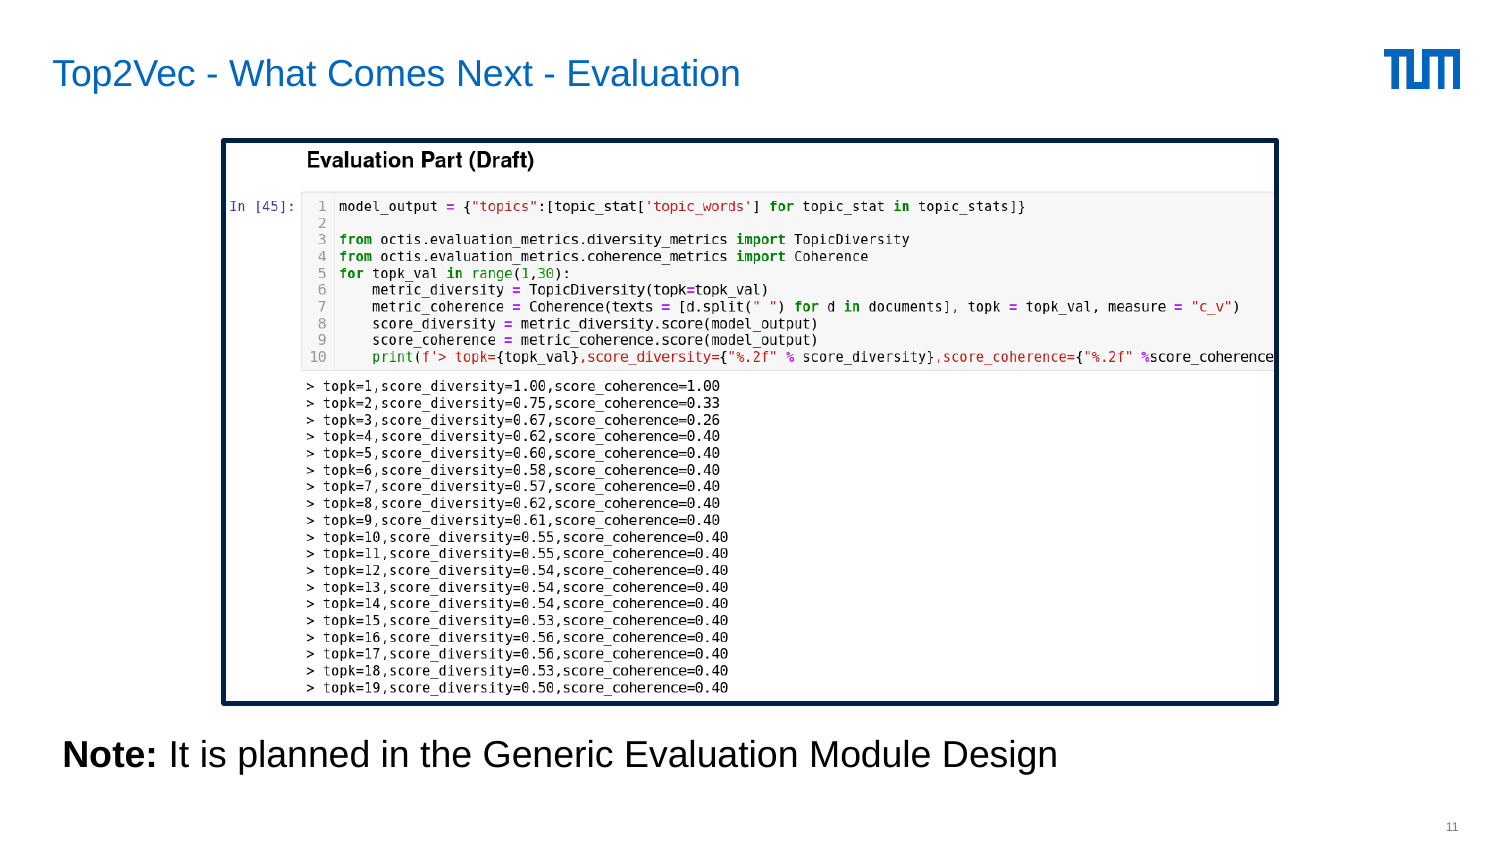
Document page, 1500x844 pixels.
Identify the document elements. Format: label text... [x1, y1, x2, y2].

title Top2Vec - What Comes Next - Evaluation [41, 5, 1344, 95]
text_box Note: It is planned in the Generic Evaluation Module Design [47, 715, 1453, 791]
slide_number <number> [1417, 808, 1459, 844]
picture [1384, 49, 1460, 89]
picture [226, 142, 1274, 701]
